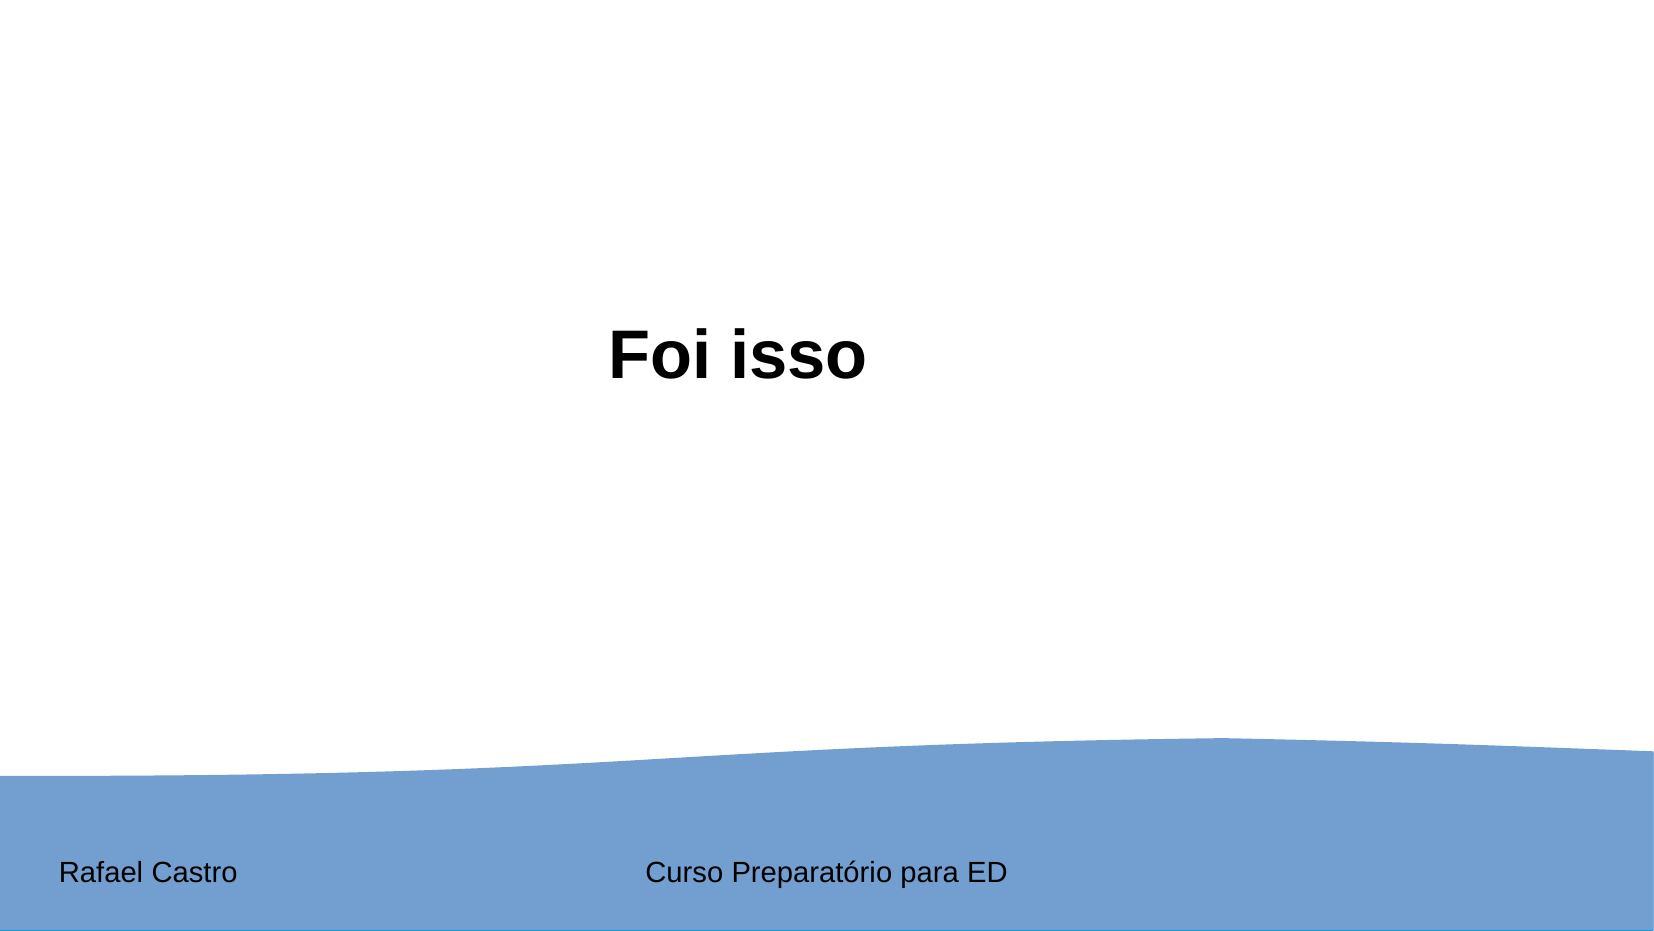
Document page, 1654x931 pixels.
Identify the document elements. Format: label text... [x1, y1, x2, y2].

title Foi isso [0, 265, 1477, 443]
